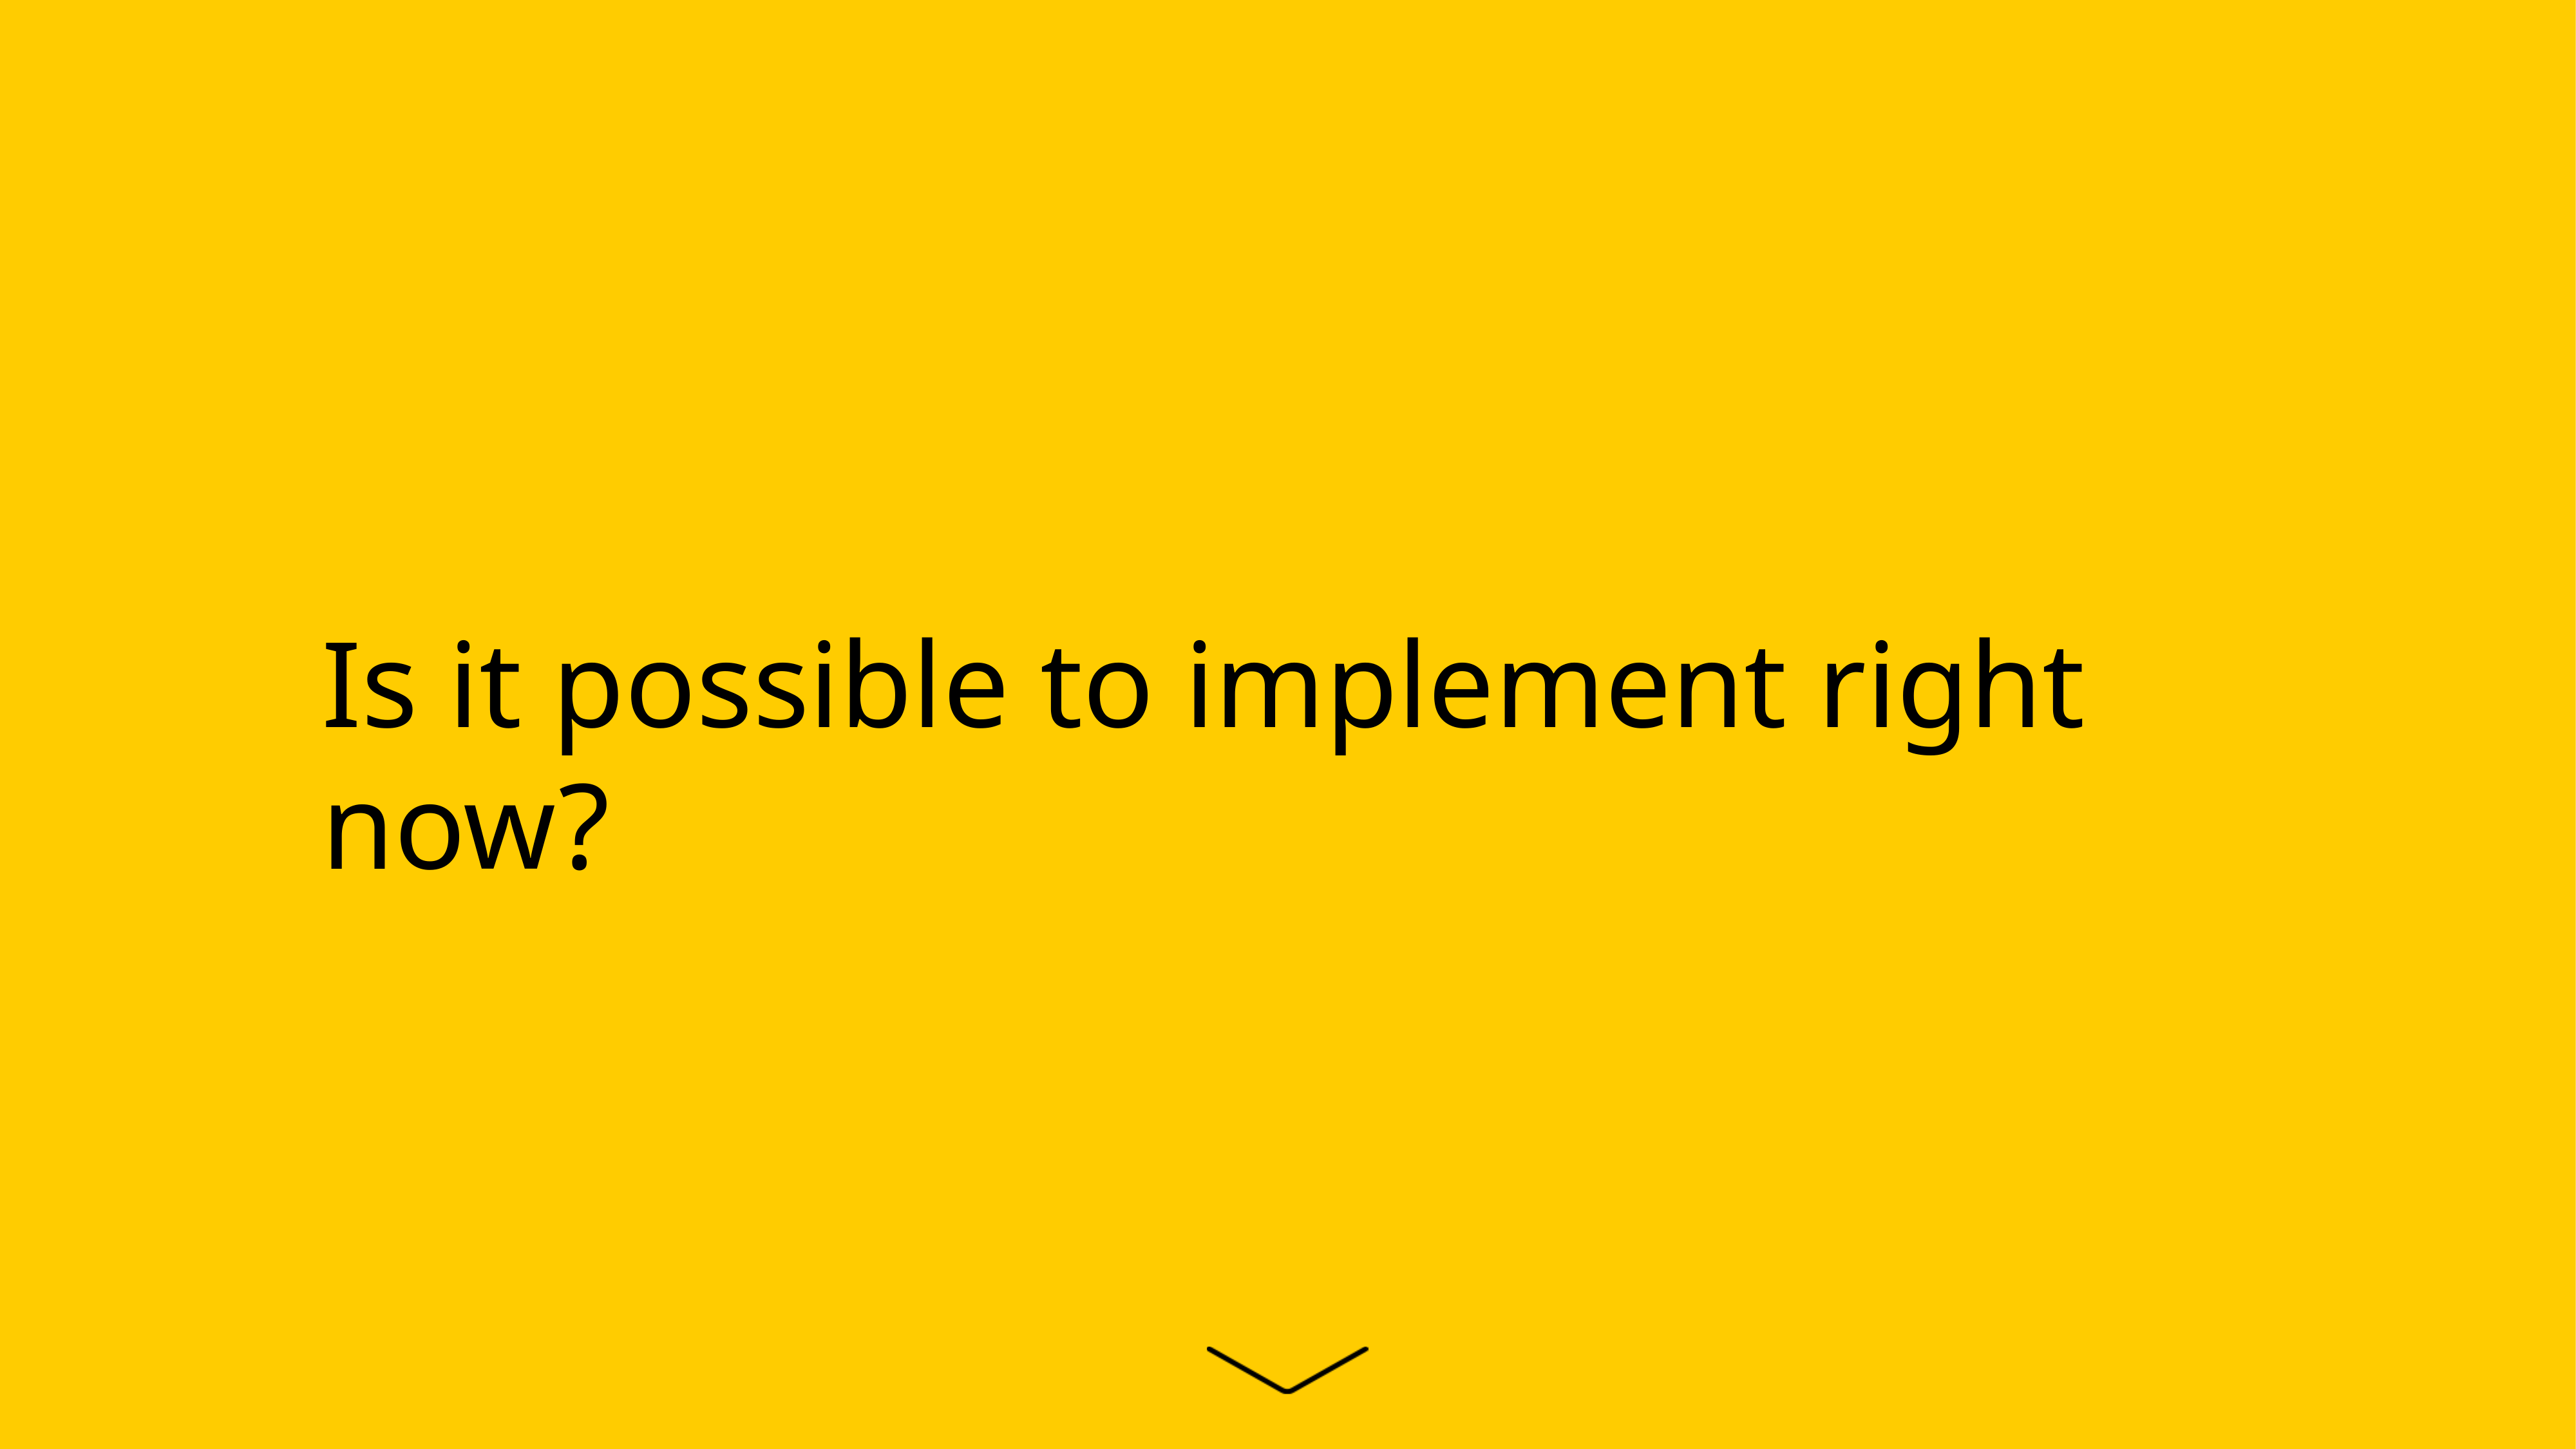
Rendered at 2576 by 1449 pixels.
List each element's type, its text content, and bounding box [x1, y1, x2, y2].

picture [1207, 1347, 1368, 1396]
title Is it possible to implement right now? [321, 429, 2253, 1074]
